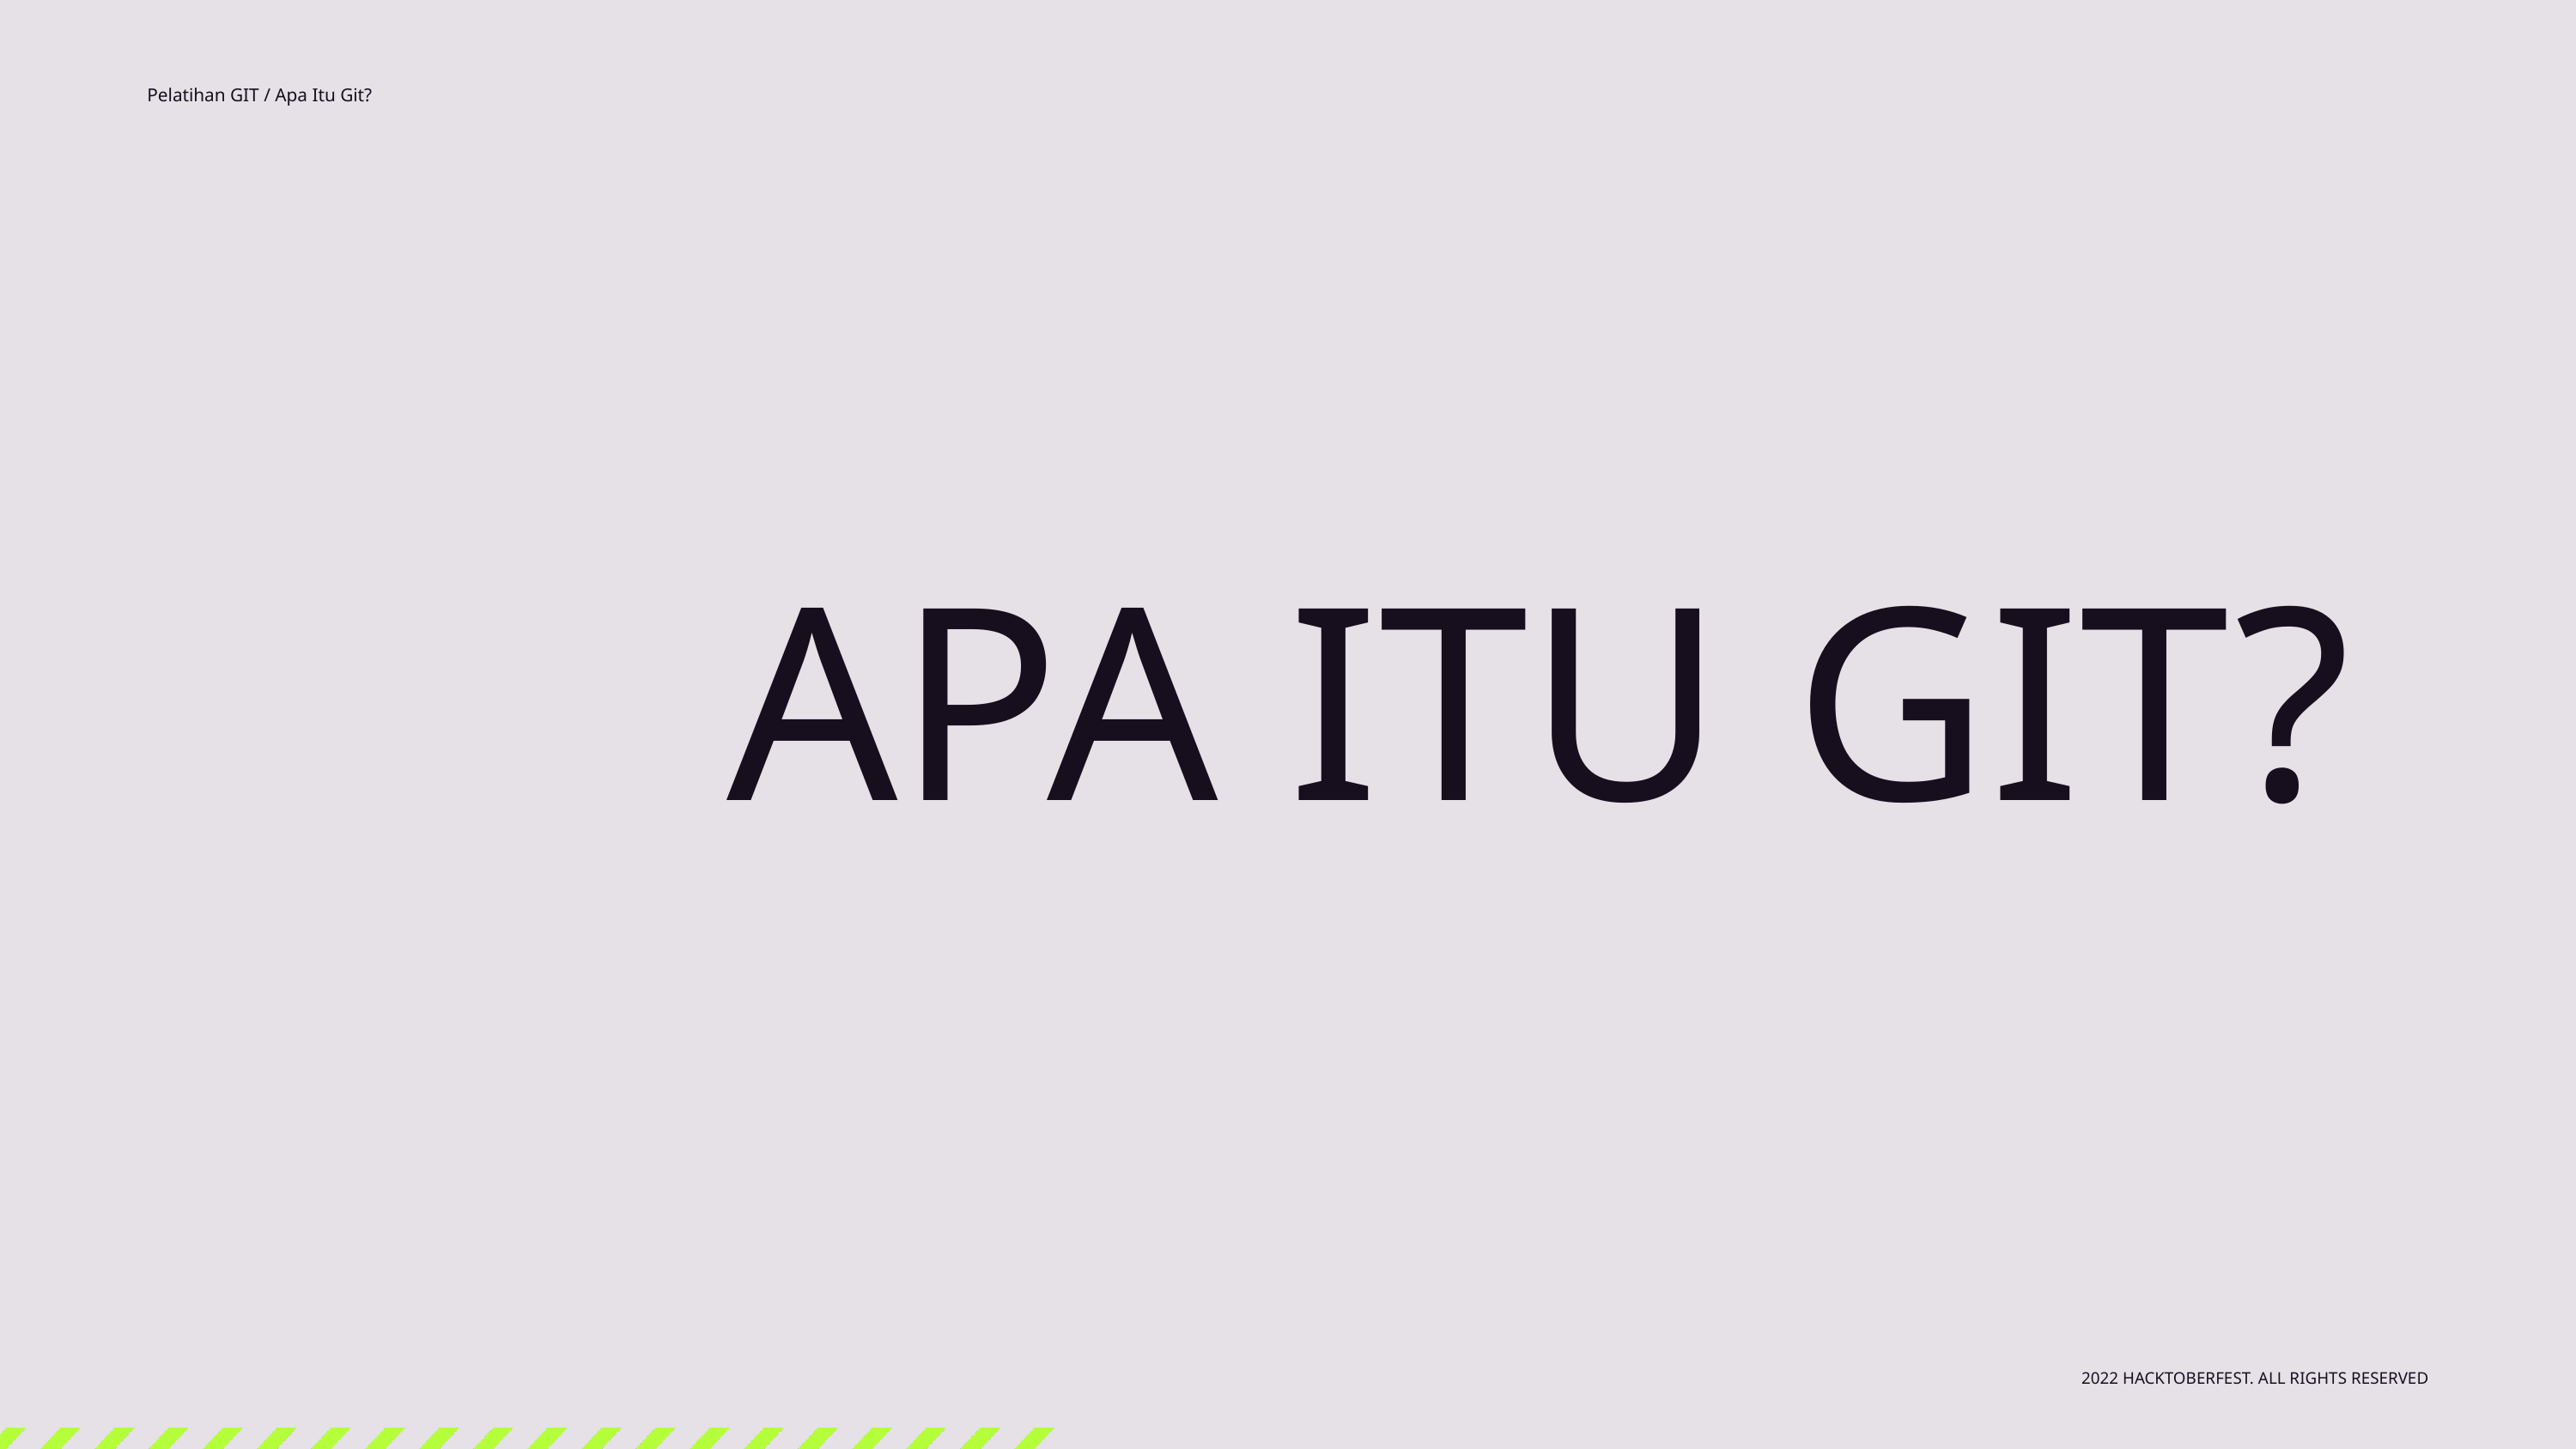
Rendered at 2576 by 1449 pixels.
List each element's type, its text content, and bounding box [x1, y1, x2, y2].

picture [0, 1428, 1054, 1449]
text_box Pelatihan GIT / Apa Itu Git? [147, 68, 462, 106]
text_box 2022 HACKTOBERFEST. ALL RIGHTS RESERVED [1978, 1361, 2429, 1387]
text_box APA ITU GIT? [714, 506, 1890, 842]
